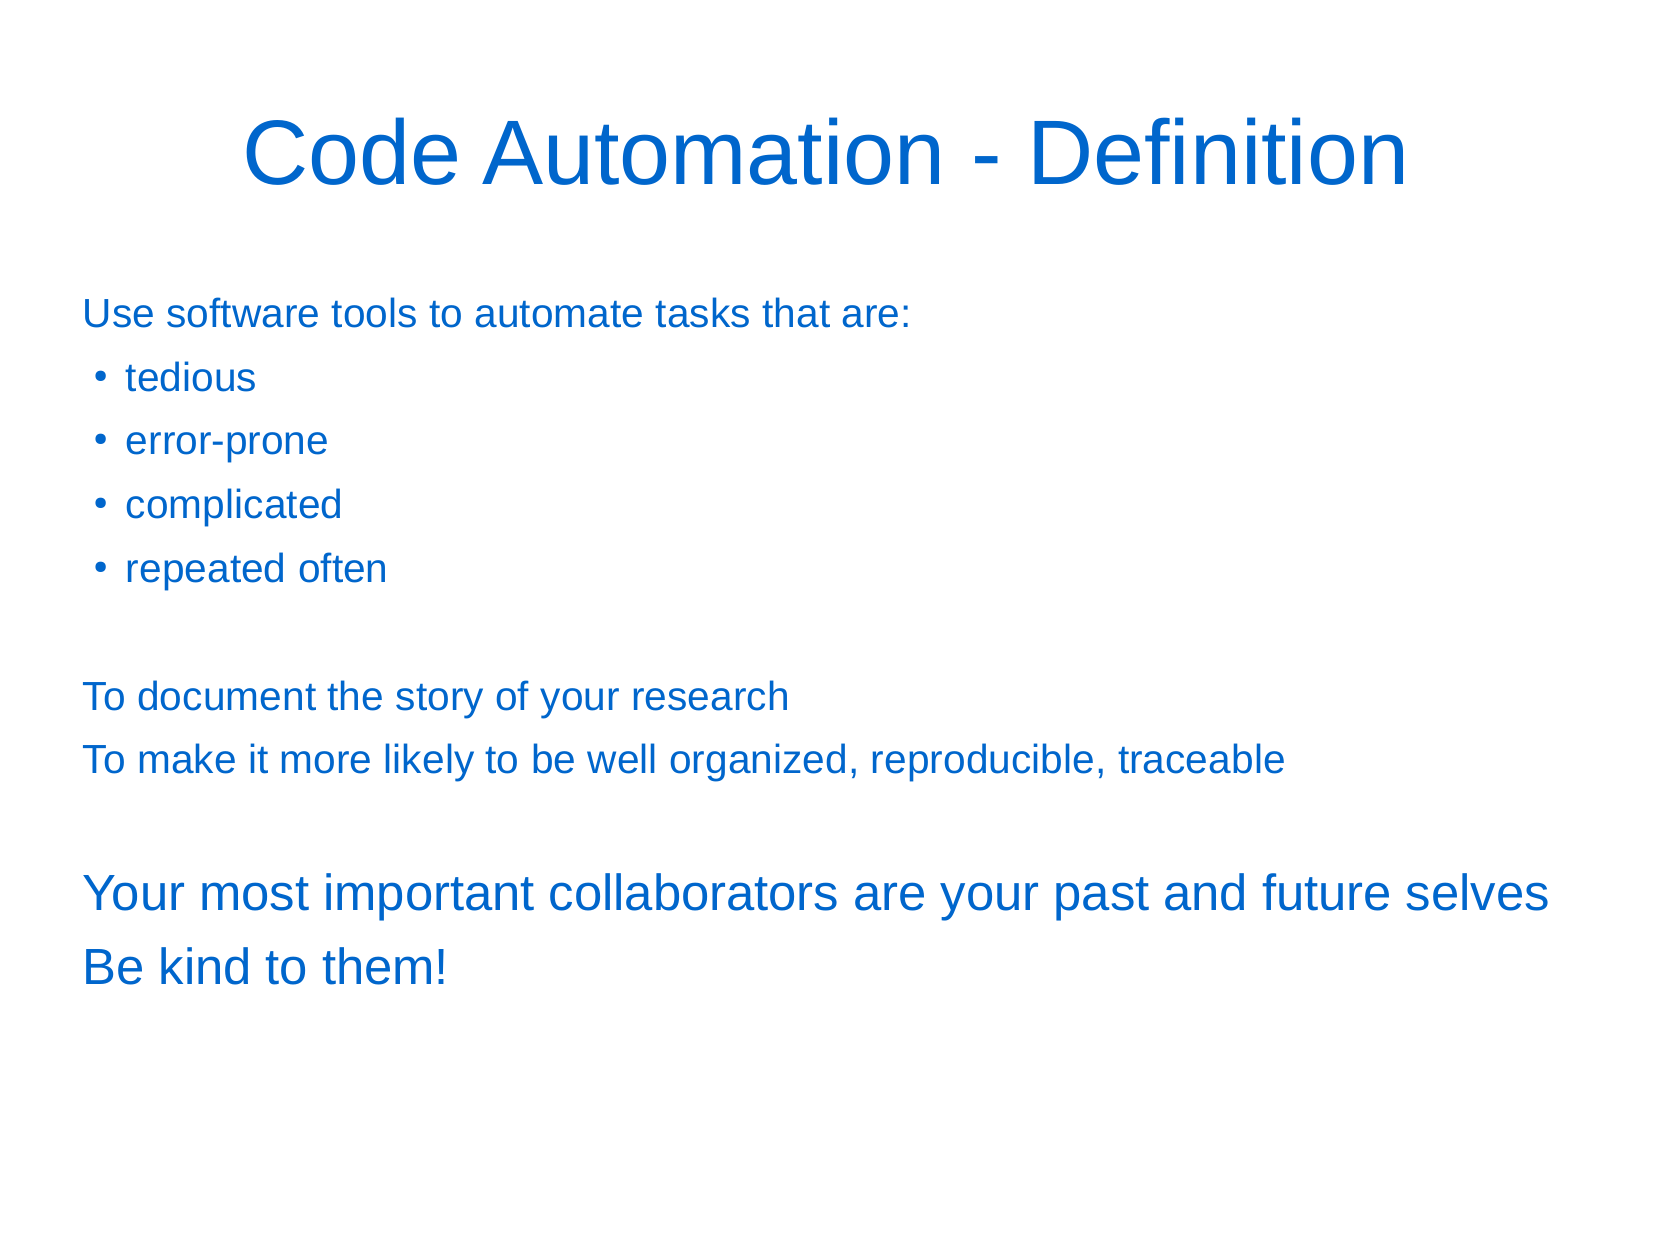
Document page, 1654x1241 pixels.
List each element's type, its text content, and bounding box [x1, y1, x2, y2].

title Code Automation - Definition [82, 49, 1571, 257]
list Use software tools to automate tasks that are: tedious error-prone complicated repeated often To document the story of your research To make it more likely to be well organized, reproducible, traceable Your most important collaborators are your past and future selves Be kind to them! [82, 290, 1571, 1010]
